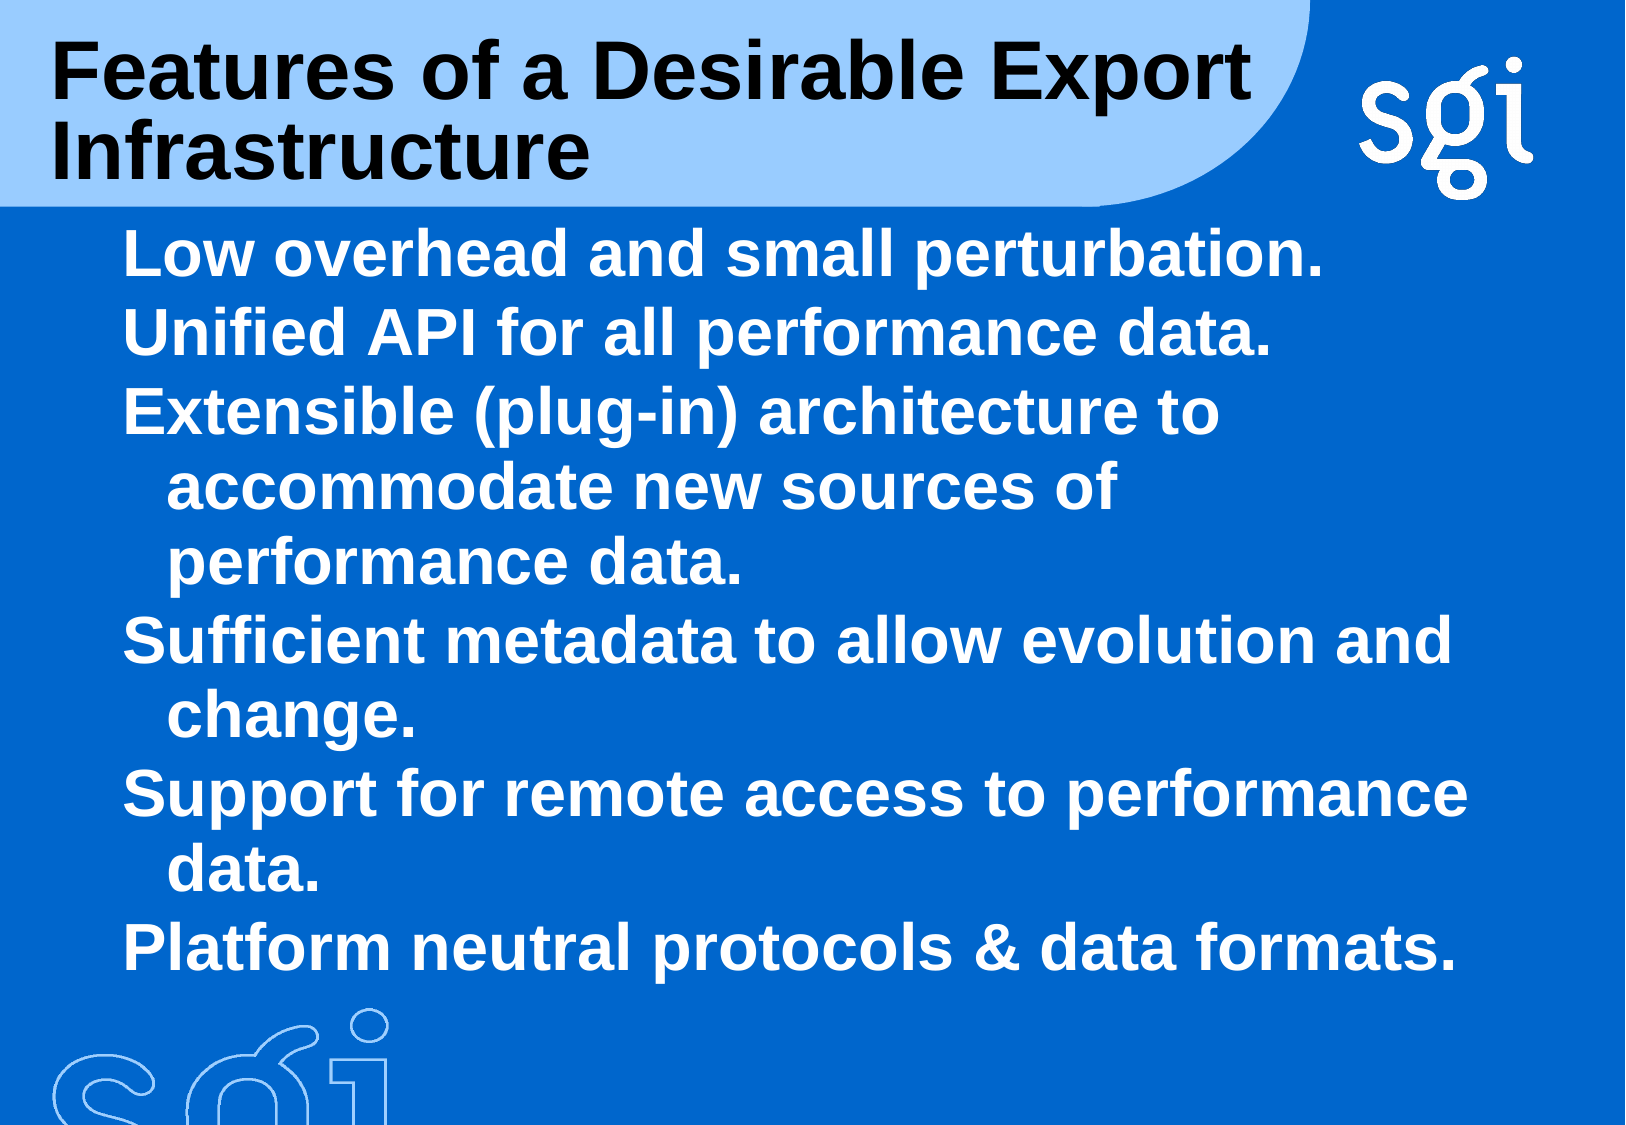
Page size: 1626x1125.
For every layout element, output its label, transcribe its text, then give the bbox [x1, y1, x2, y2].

list Low overhead and small perturbation. Unified API for all performance data. Extensible (plug-in) architecture to accommodate new sources of performance data. Sufficient metadata to allow evolution and change. Support for remote access to performance data. Platform neutral protocols & data formats. [90, 209, 1521, 1044]
title Features of a Desirable Export Infrastructure [36, 24, 1318, 208]
